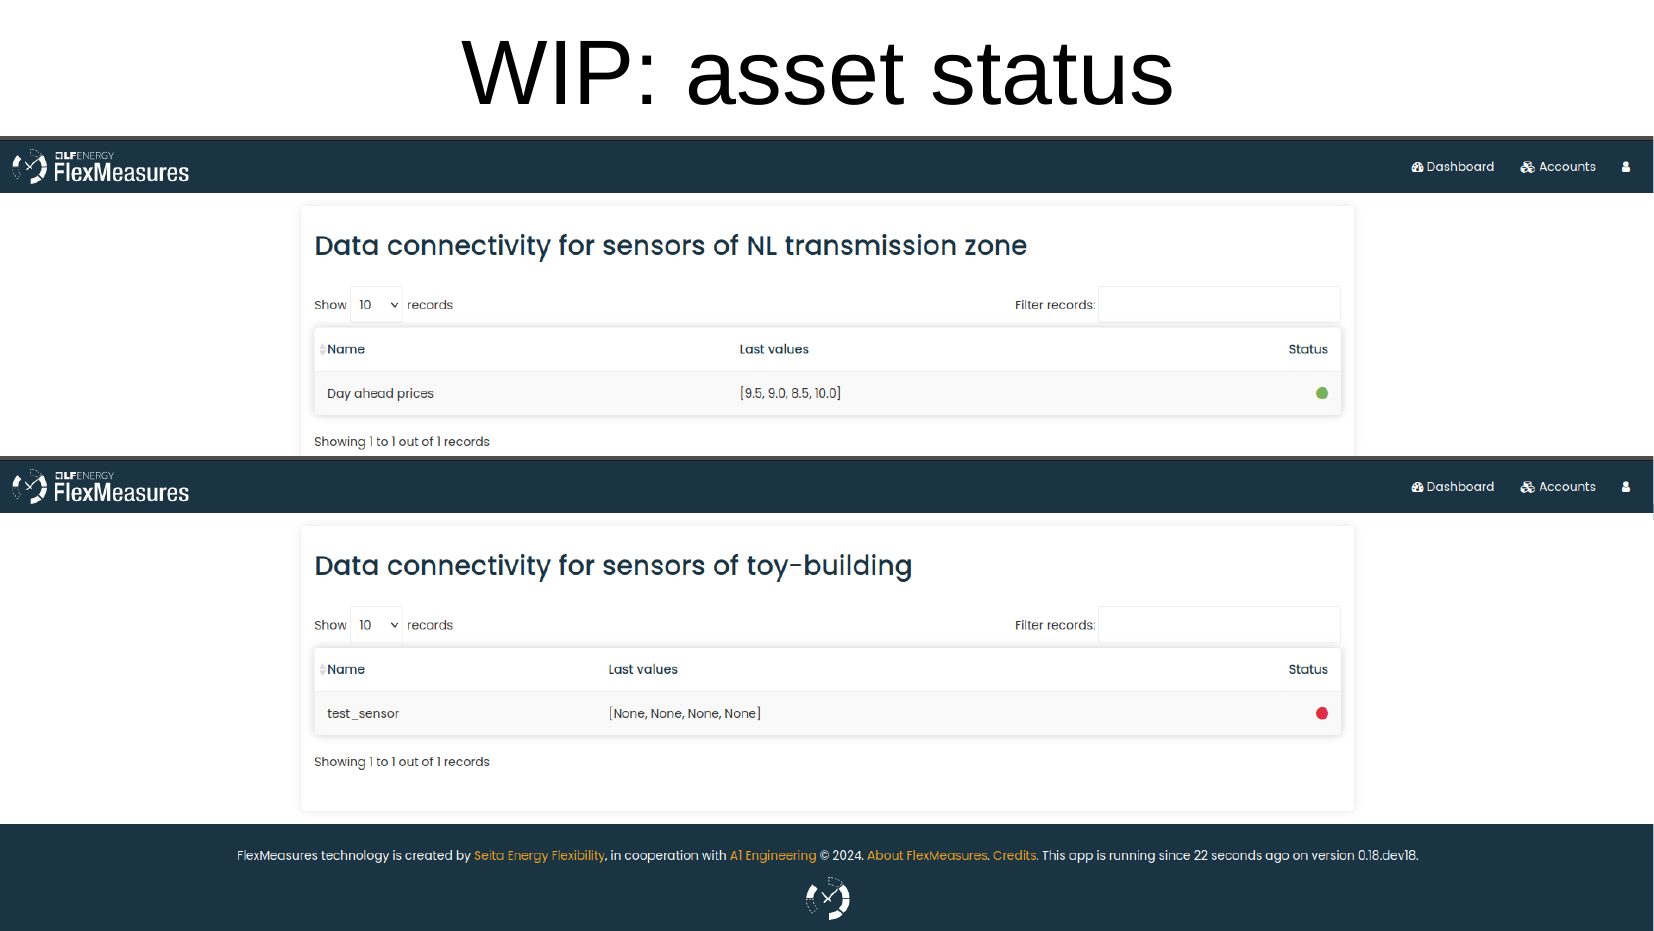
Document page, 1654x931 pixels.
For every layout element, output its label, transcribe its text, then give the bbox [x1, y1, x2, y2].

picture [0, 136, 1654, 931]
title WIP: asset status [75, 0, 1564, 136]
